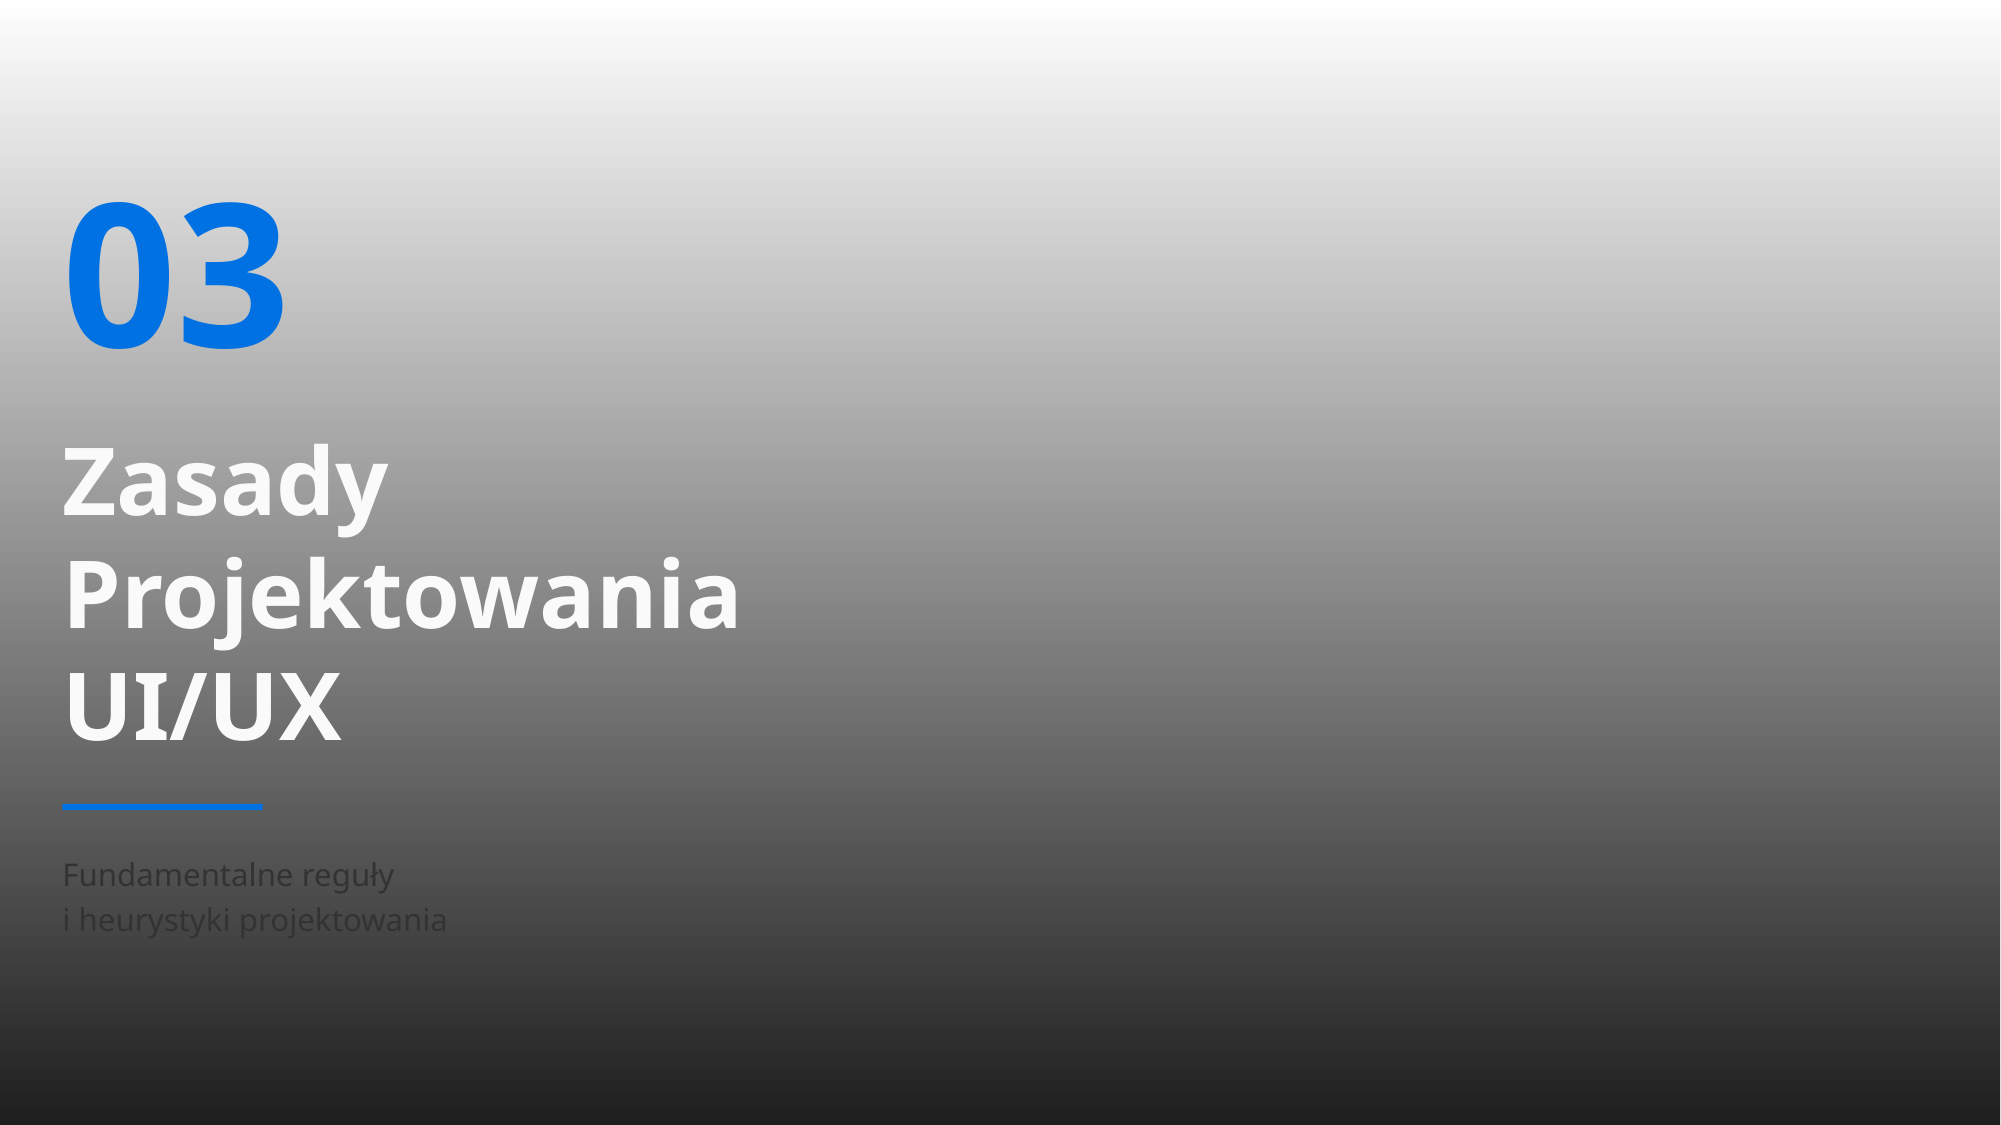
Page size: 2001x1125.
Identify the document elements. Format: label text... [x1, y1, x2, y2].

text_box Zasady Projektowania UI/UX [62, 415, 1984, 766]
text_box Fundamentalne reguły i heurystyki projektowania [62, 848, 978, 935]
text_box [0, 0, 2000, 1125]
text_box 03 [62, 190, 2000, 390]
